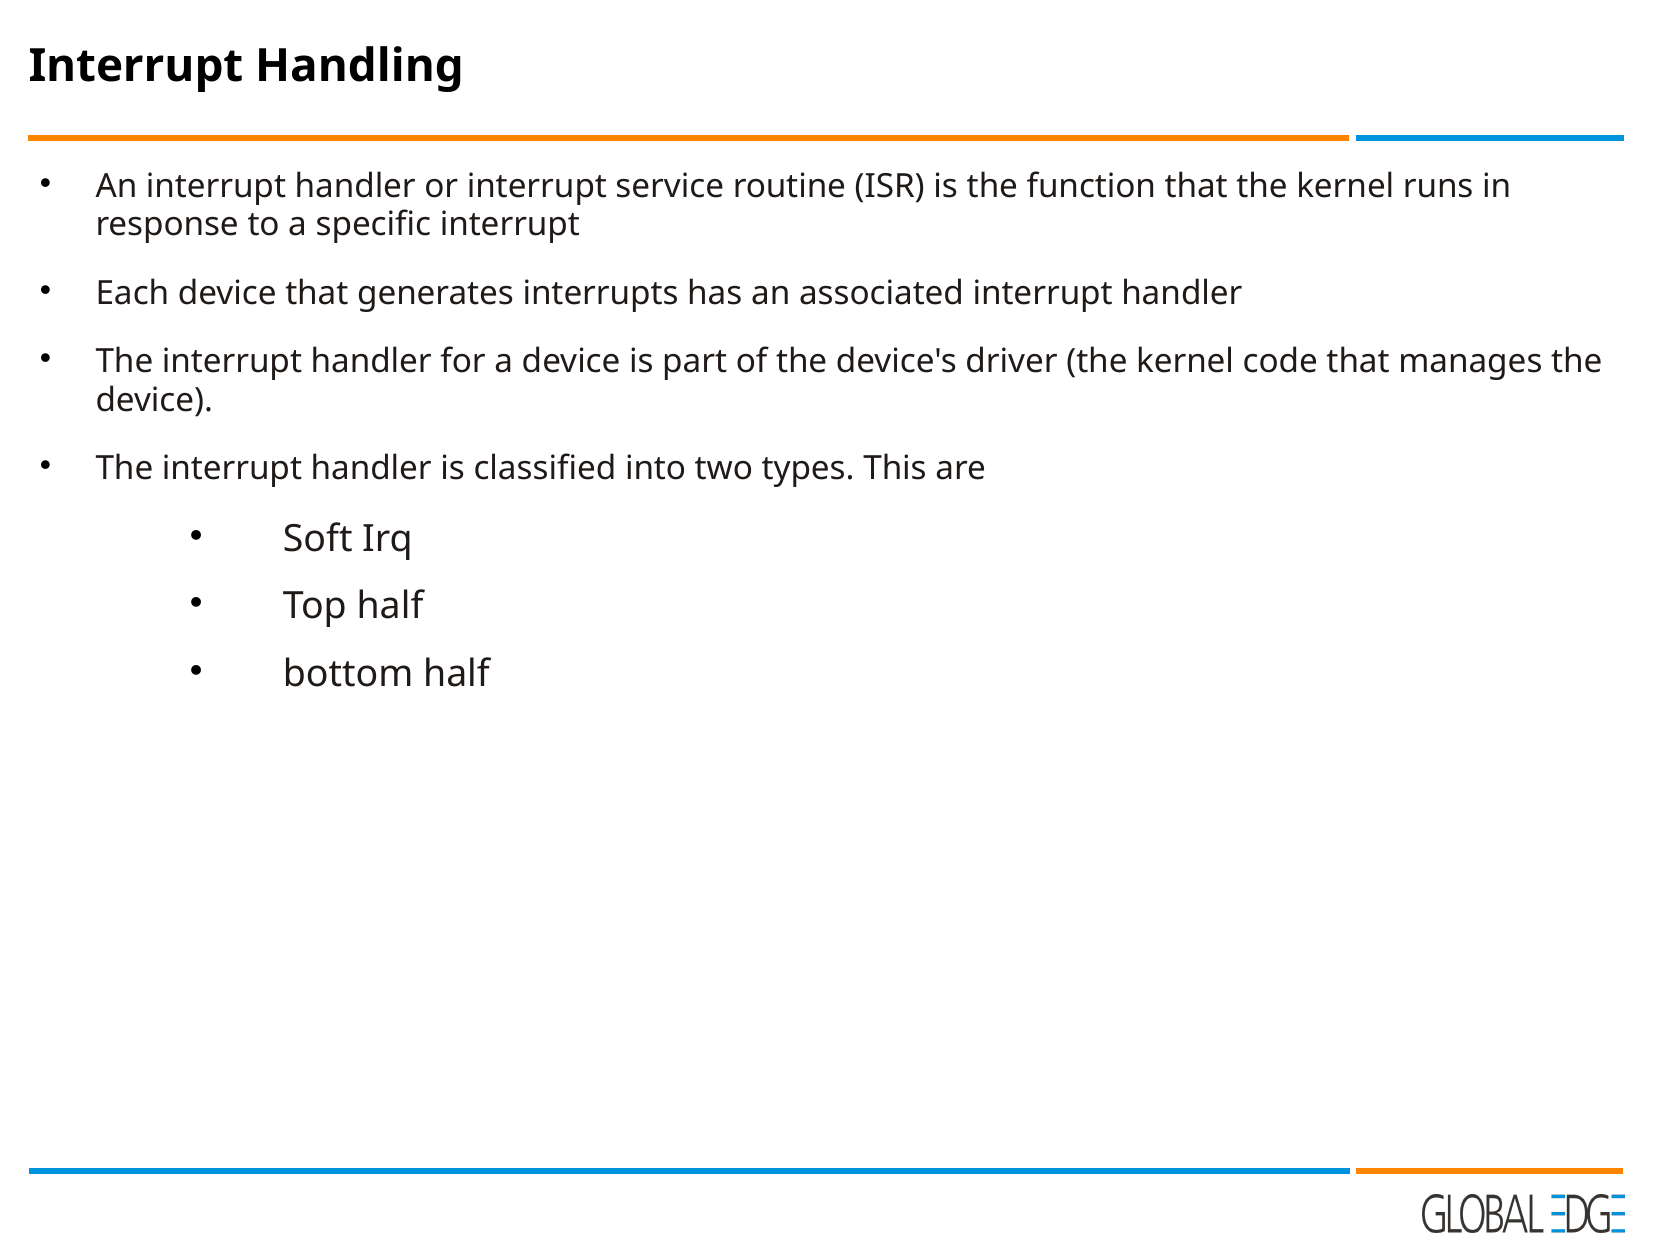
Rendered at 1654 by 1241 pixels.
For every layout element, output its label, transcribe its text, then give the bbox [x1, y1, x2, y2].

list An interrupt handler or interrupt service routine (ISR) is the function that the kernel runs in response to a specific interrupt Each device that generates interrupts has an associated interrupt handler The interrupt handler for a device is part of the device's driver (the kernel code that manages the device). The interrupt handler is classified into two types. This are Soft Irq Top half bottom half [28, 160, 1624, 1152]
picture [1422, 1194, 1625, 1233]
title Interrupt Handling [17, 13, 1498, 118]
